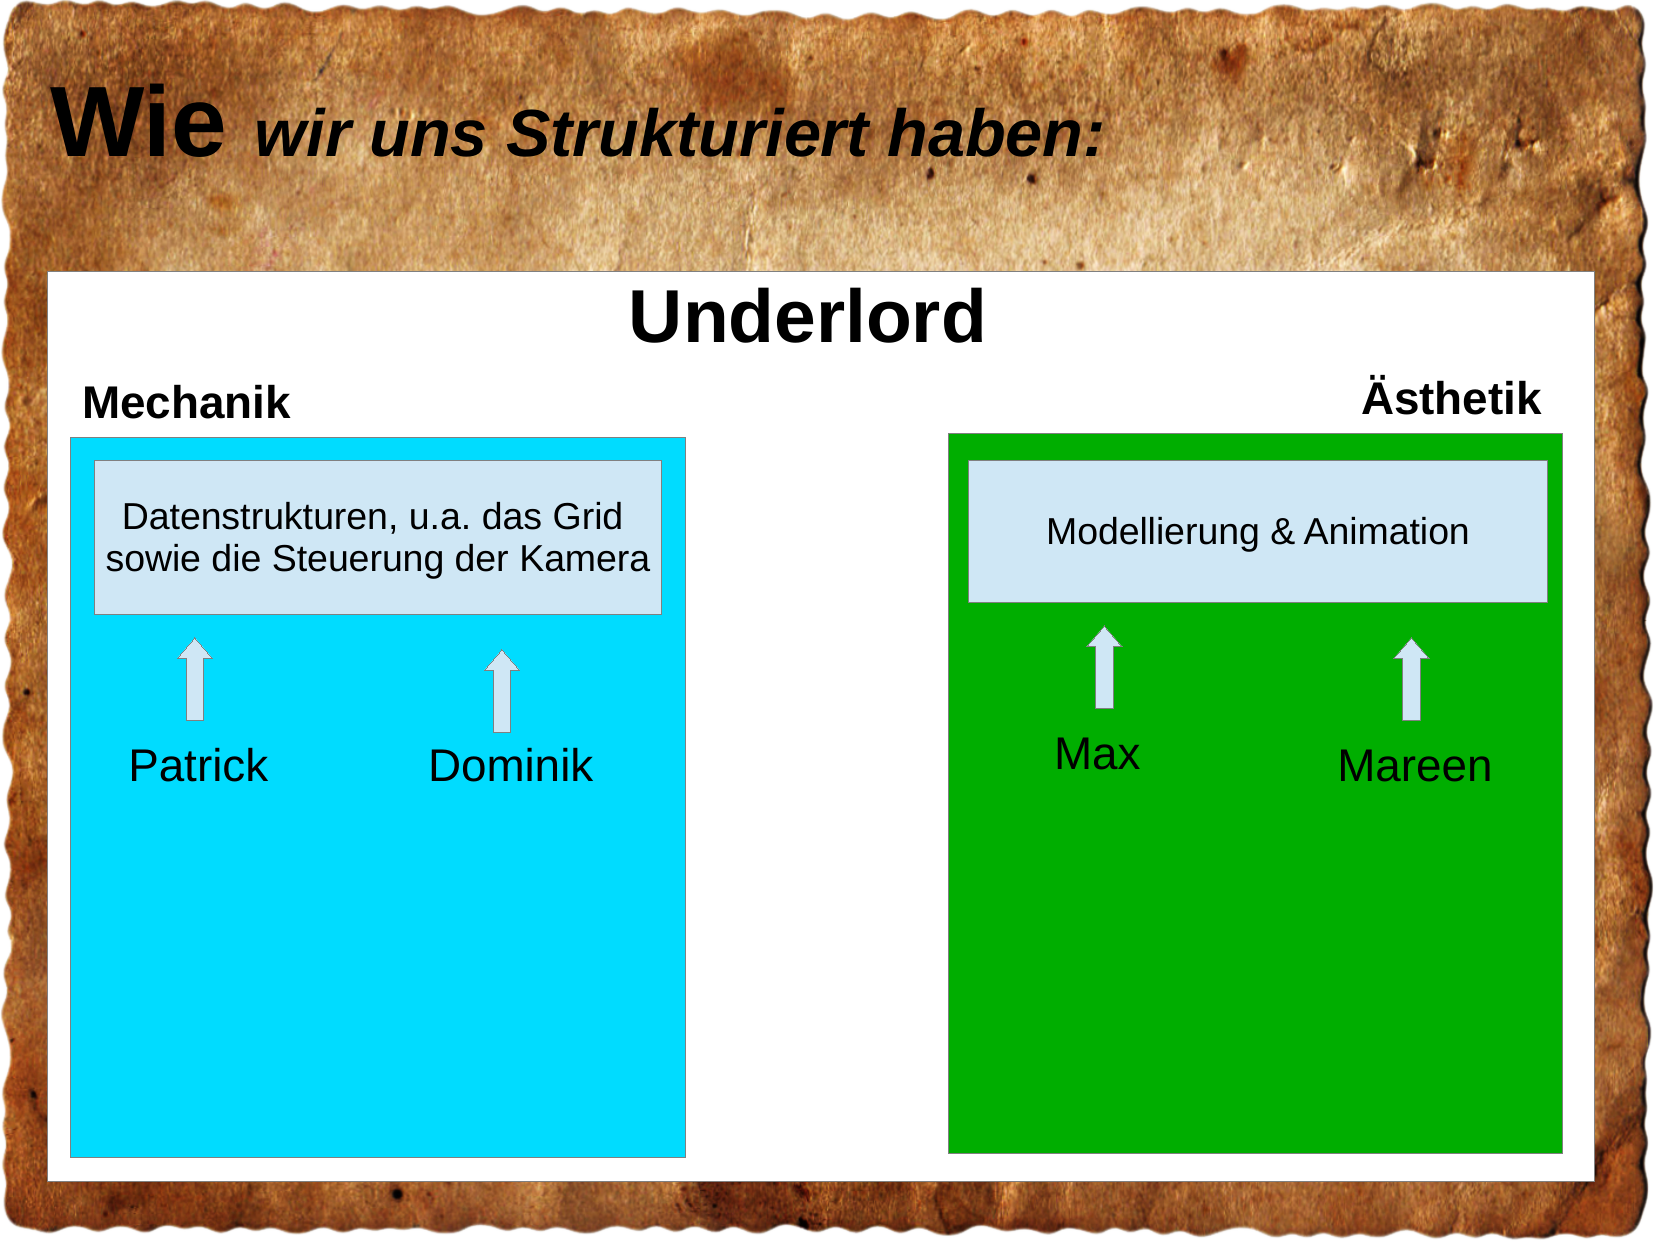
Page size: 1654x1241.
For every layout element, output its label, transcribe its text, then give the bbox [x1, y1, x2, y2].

text_box Ästhetik [1346, 366, 1557, 433]
text_box Patrick [113, 732, 284, 799]
text_box Dominik [413, 732, 609, 799]
text_box Mareen [1322, 732, 1508, 799]
text_box Mechanik [67, 369, 319, 438]
text_box Max [1039, 720, 1156, 787]
text_box [47, 271, 1595, 1182]
text_box Modellierung & Animation [968, 460, 1548, 603]
picture [0, 0, 1654, 1241]
text_box Underlord [614, 267, 1035, 367]
text_box Datenstrukturen, u.a. das Grid sowie die Steuerung der Kamera [94, 460, 662, 615]
text_box Wie wir uns Strukturiert haben: [35, 58, 1141, 201]
